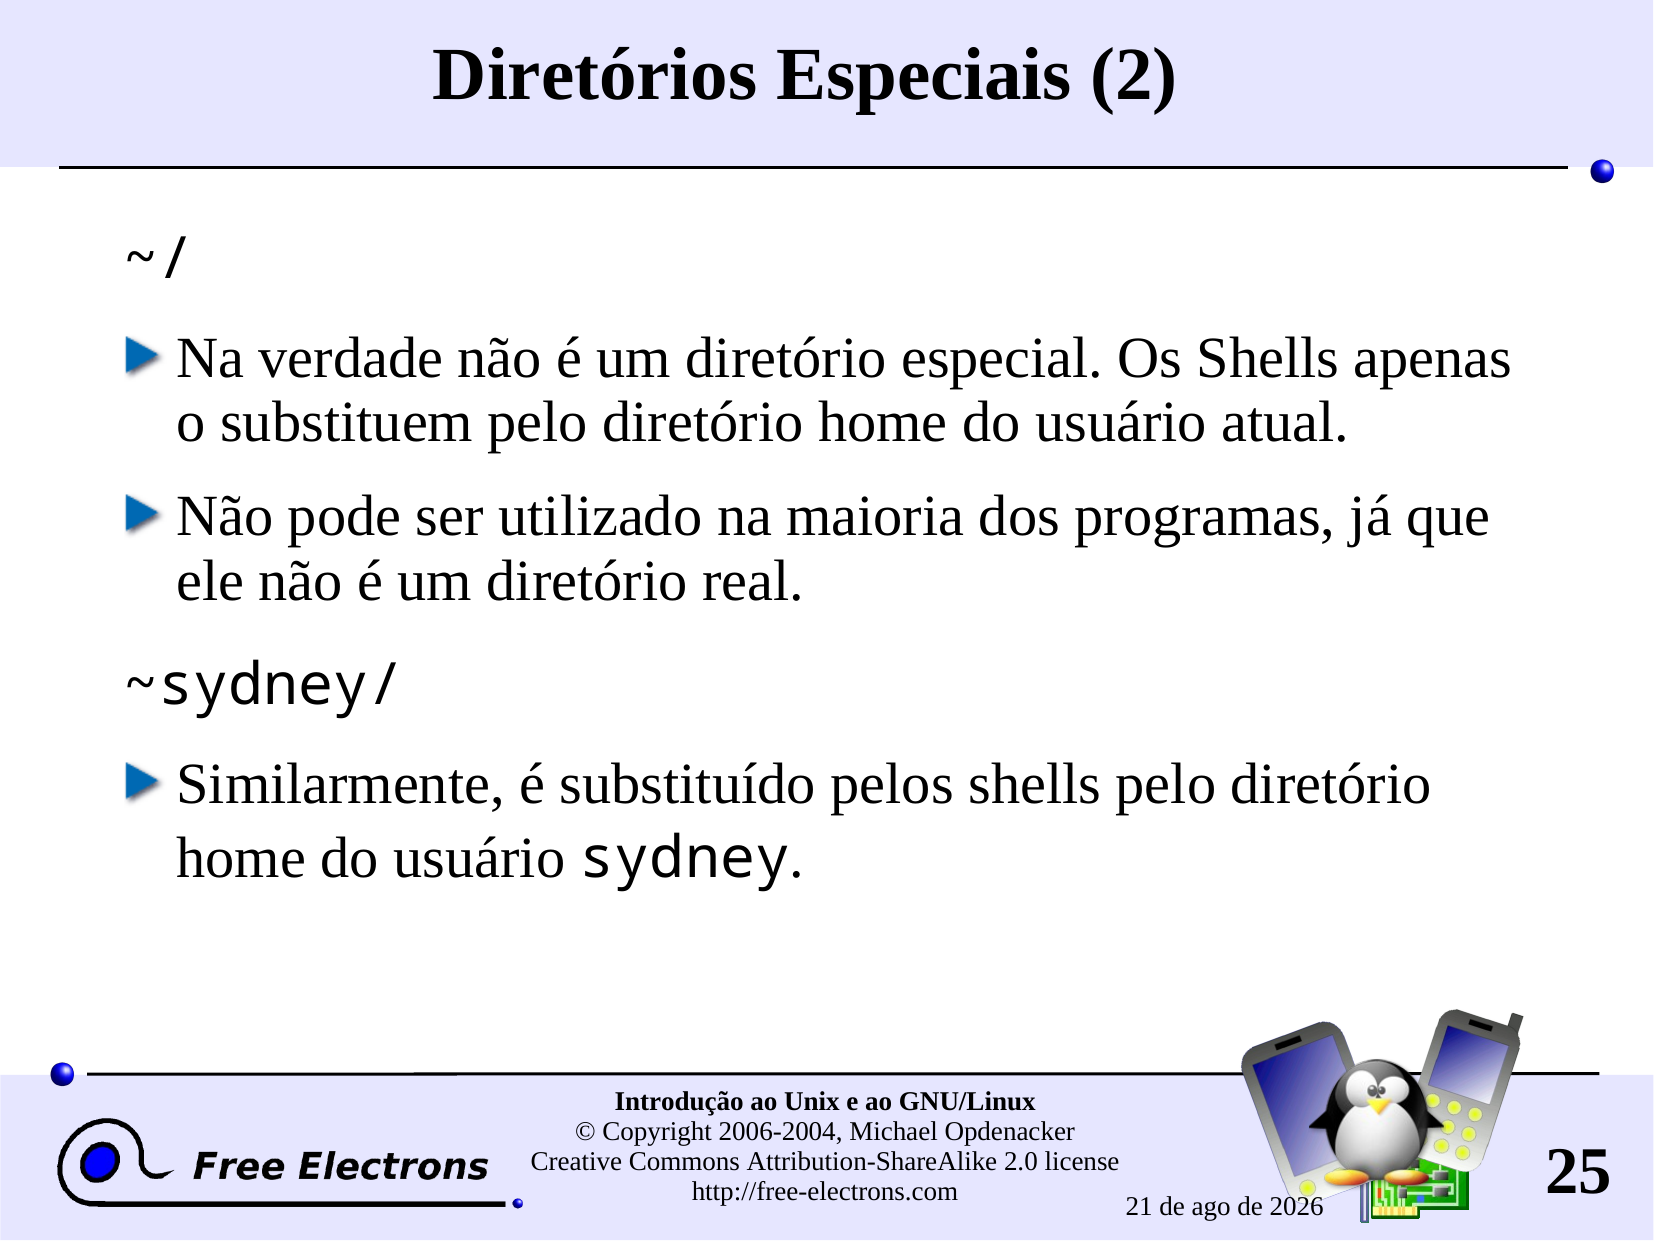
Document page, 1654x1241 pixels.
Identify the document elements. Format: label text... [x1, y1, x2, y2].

picture [1286, 1198, 1293, 1214]
picture [1231, 1007, 1538, 1241]
picture [50, 1107, 527, 1216]
list ~/ Na verdade não é um diretório especial. Os Shells apenas o substituem pelo diretório home do usuário atual. Não pode ser utilizado na maioria dos programas, já que ele não é um diretório real. ~sydney/ Similarmente, é substituído pelos shells pelo diretório home do usuário sydney. [105, 216, 1518, 1066]
title Diretórios Especiais (2) [60, 25, 1551, 124]
